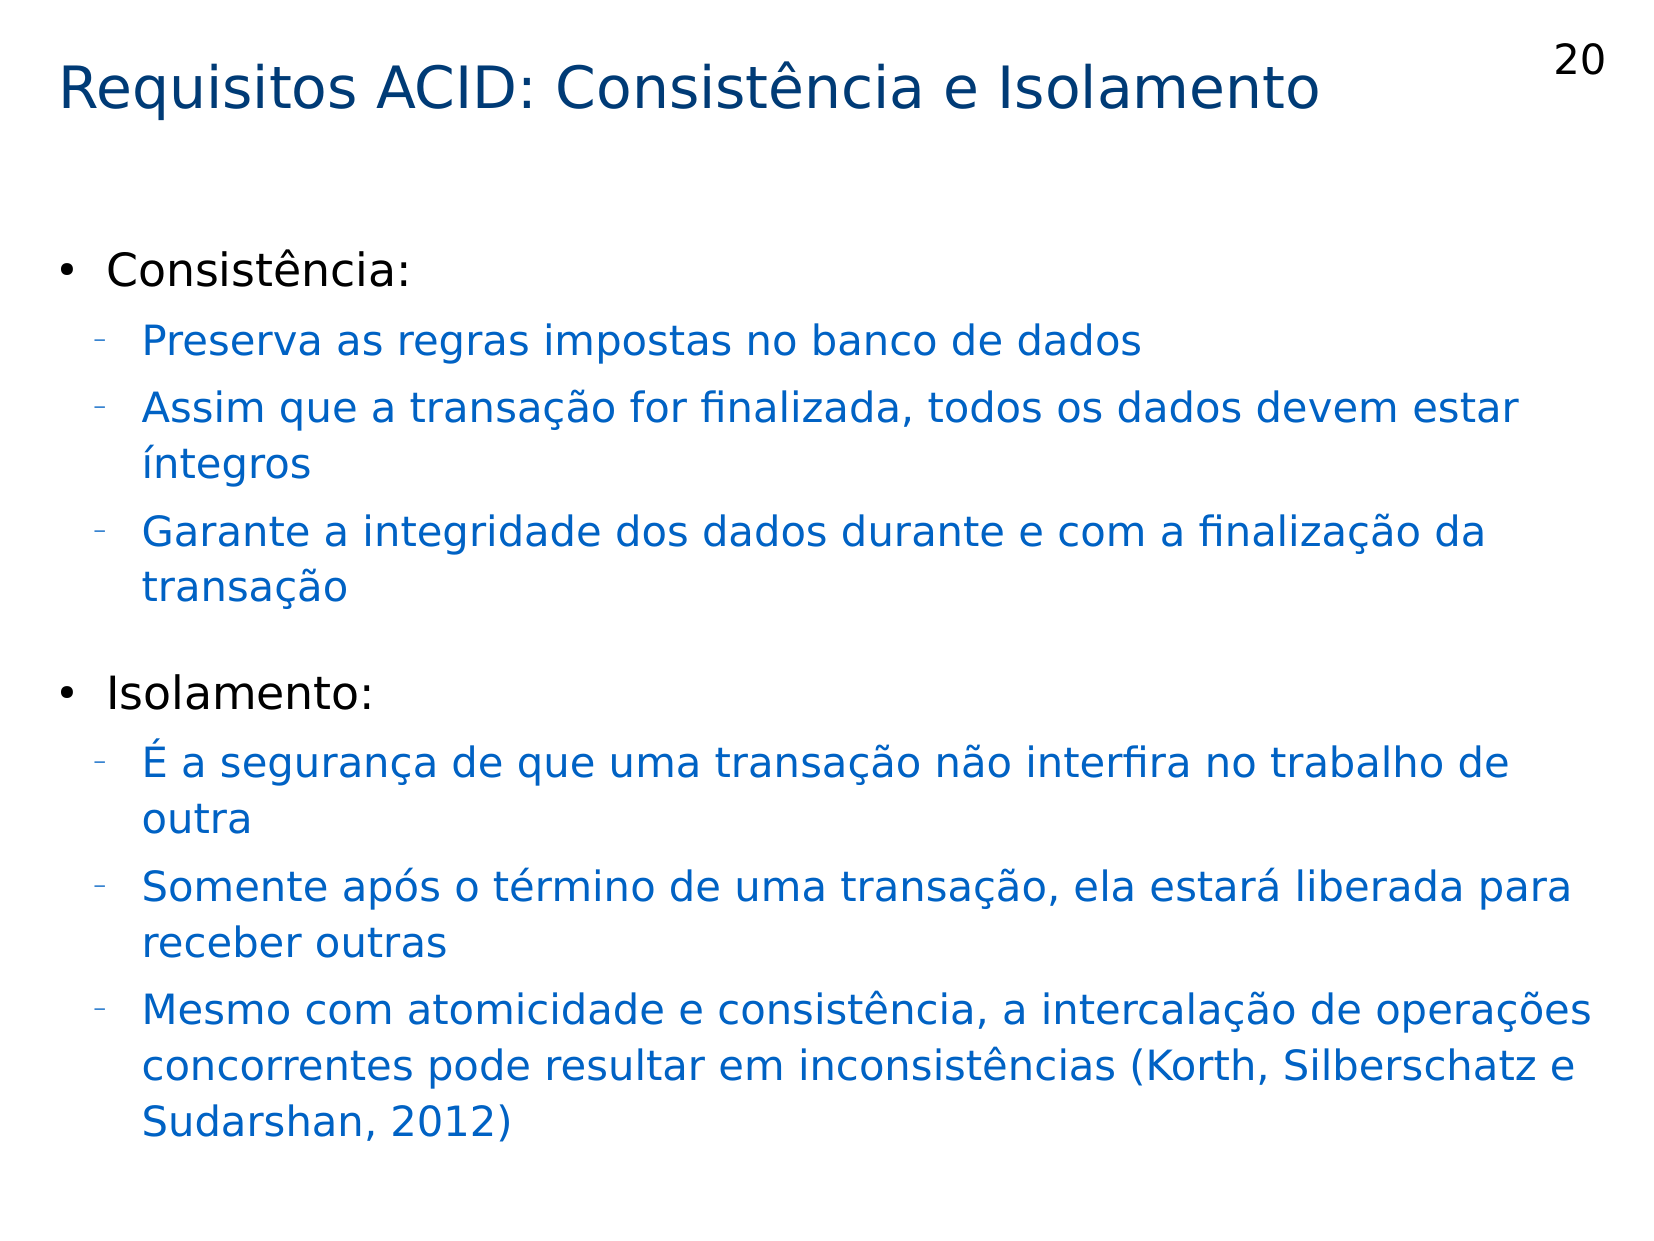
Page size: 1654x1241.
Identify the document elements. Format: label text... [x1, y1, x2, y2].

title Requisitos ACID: Consistência e Isolamento [59, 29, 1506, 148]
list Consistência: Preserva as regras impostas no banco de dados Assim que a transação for finalizada, todos os dados devem estar íntegros Garante a integridade dos dados durante e com a finalização da transação Isolamento: É a segurança de que uma transação não interfira no trabalho de outra Somente após o término de uma transação, ela estará liberada para receber outras Mesmo com atomicidade e consistência, a intercalação de operações concorrentes pode resultar em inconsistências (Korth, Silberschatz e Sudarshan, 2012) [59, 236, 1595, 1211]
